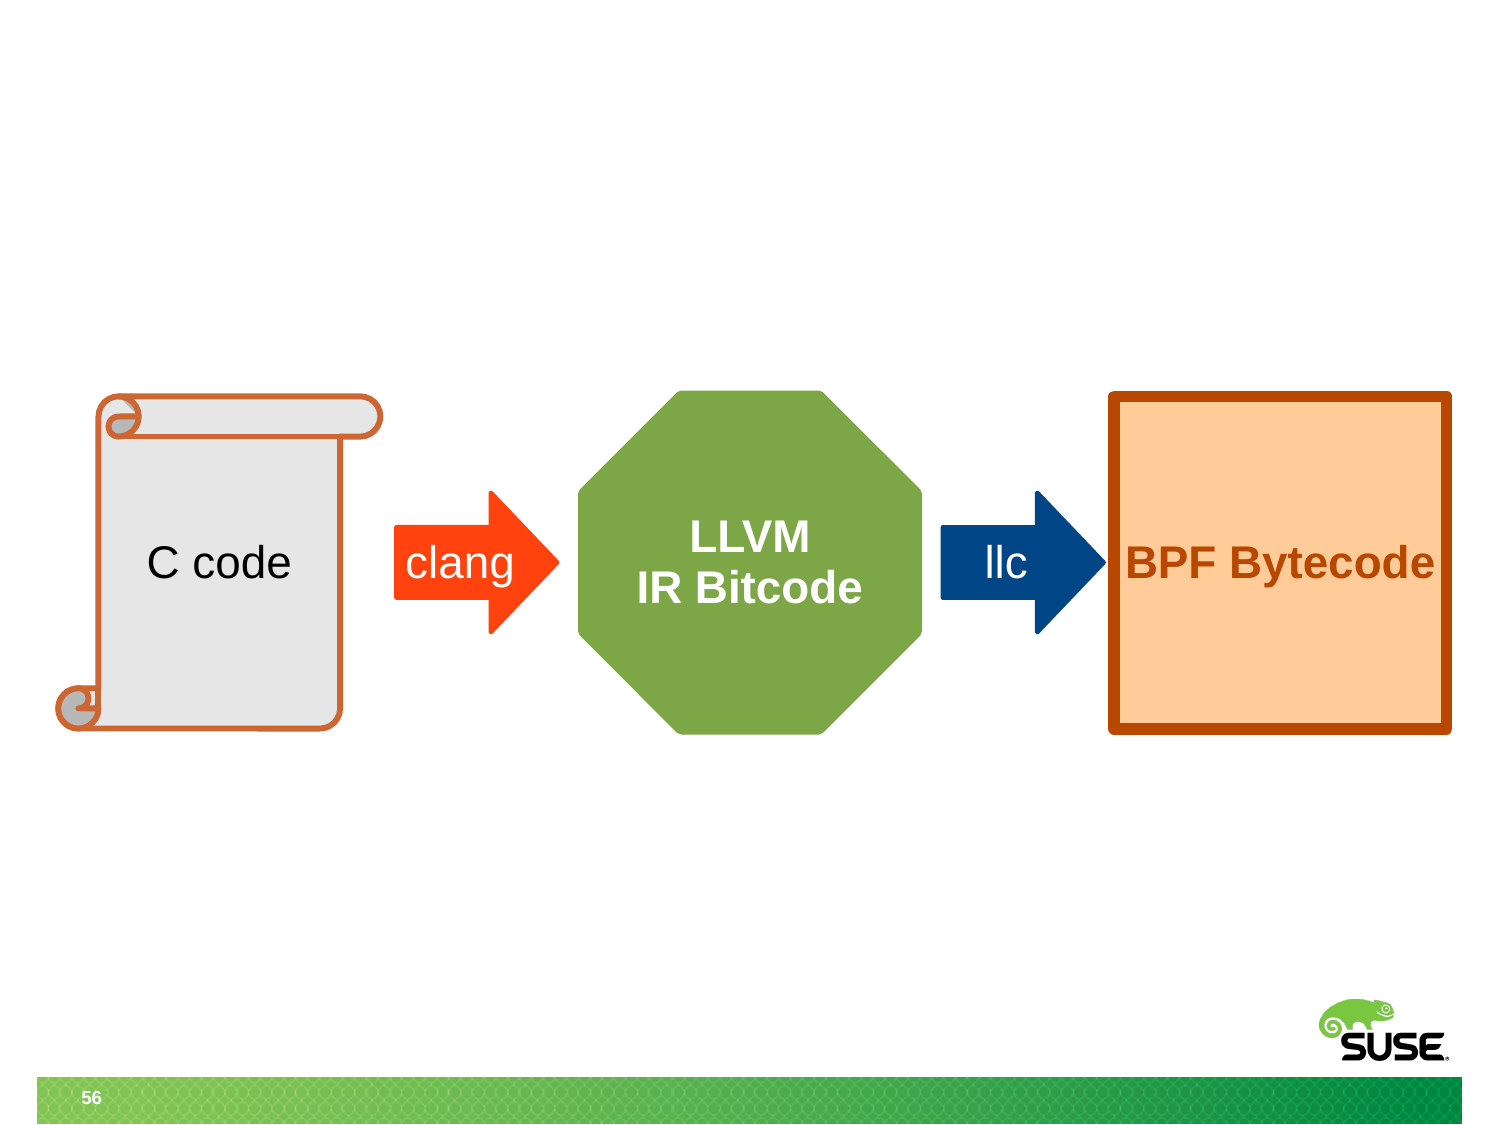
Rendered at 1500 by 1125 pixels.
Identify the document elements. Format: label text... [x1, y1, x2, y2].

text_box BPF Bytecode [1114, 396, 1447, 729]
text_box clang [396, 492, 558, 633]
picture [37, 1077, 1462, 1124]
text_box C code [124, 396, 381, 437]
text_box llc [942, 492, 1104, 633]
text_box LLVM IR Bitcode [583, 396, 917, 729]
text_box C code [82, 396, 341, 729]
picture [1319, 999, 1449, 1061]
